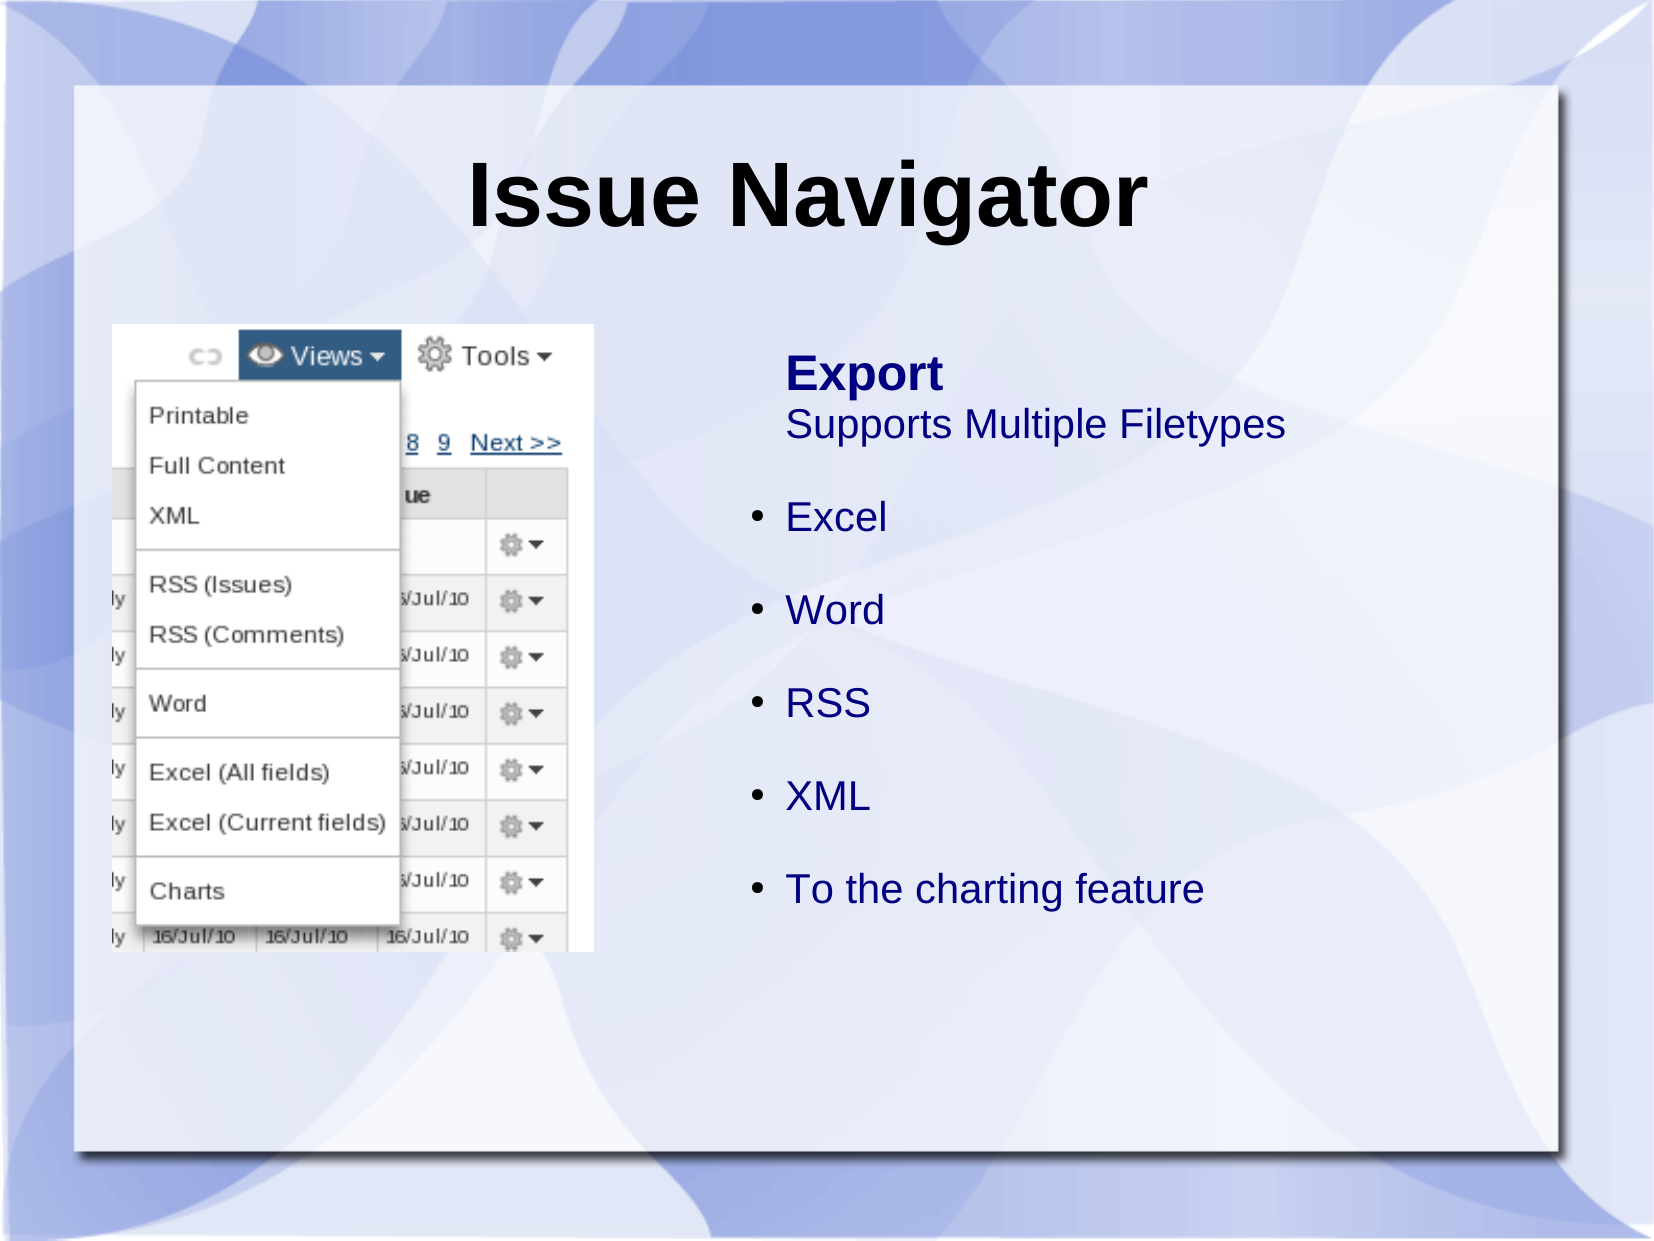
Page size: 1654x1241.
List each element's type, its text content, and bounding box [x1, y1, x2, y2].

picture [0, 0, 1654, 1241]
subtitle Export Supports Multiple Filetypes Excel Word RSS XML To the charting feature [750, 177, 1567, 1201]
title Issue Navigator [82, 90, 1536, 298]
